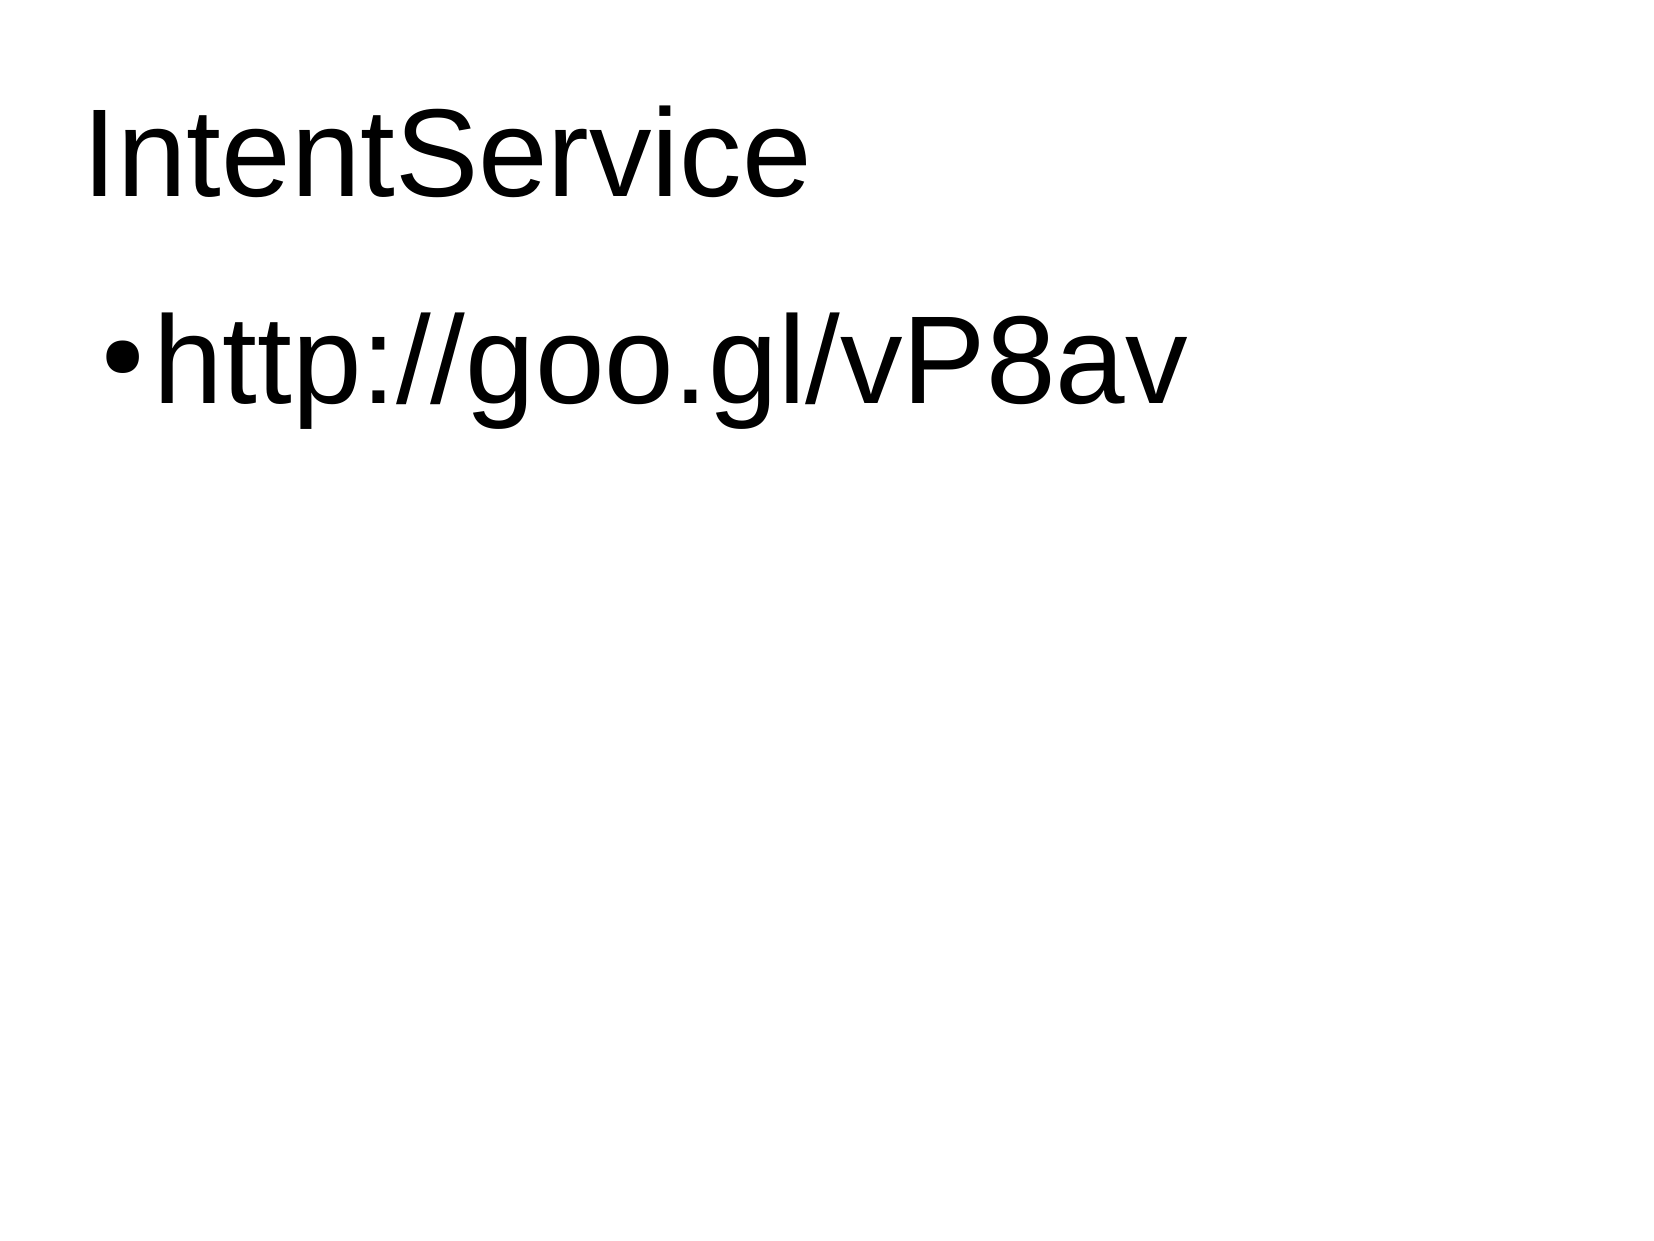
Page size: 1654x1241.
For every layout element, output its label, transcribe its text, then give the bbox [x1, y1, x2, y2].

title IntentService [82, 56, 1571, 250]
list http://goo.gl/vP8av [82, 290, 1571, 1109]
